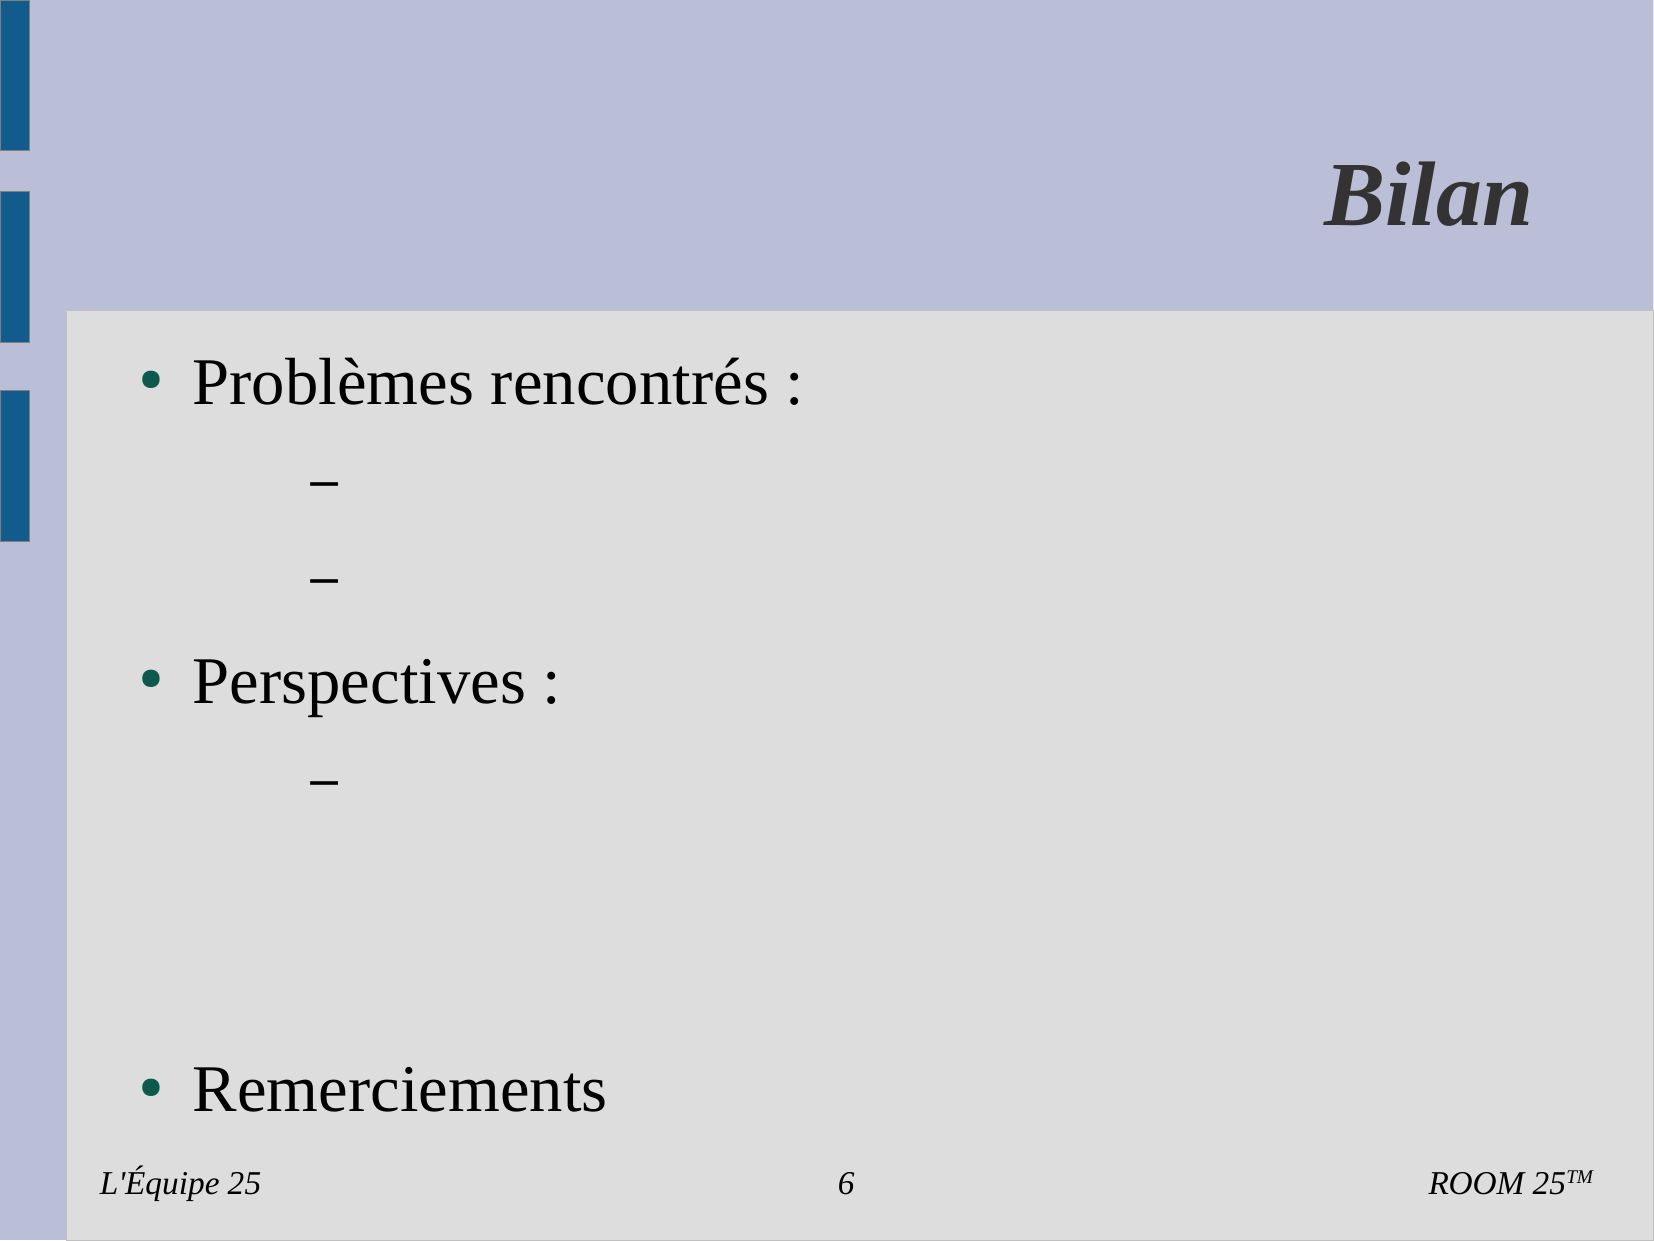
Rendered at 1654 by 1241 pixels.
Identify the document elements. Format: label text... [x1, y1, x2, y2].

list L'Équipe 25 6 ROOM 25TM [28, 1164, 1654, 1202]
title Bilan [121, 91, 1534, 299]
list Problèmes rencontrés : Perspectives : Remerciements [121, 344, 1534, 1127]
